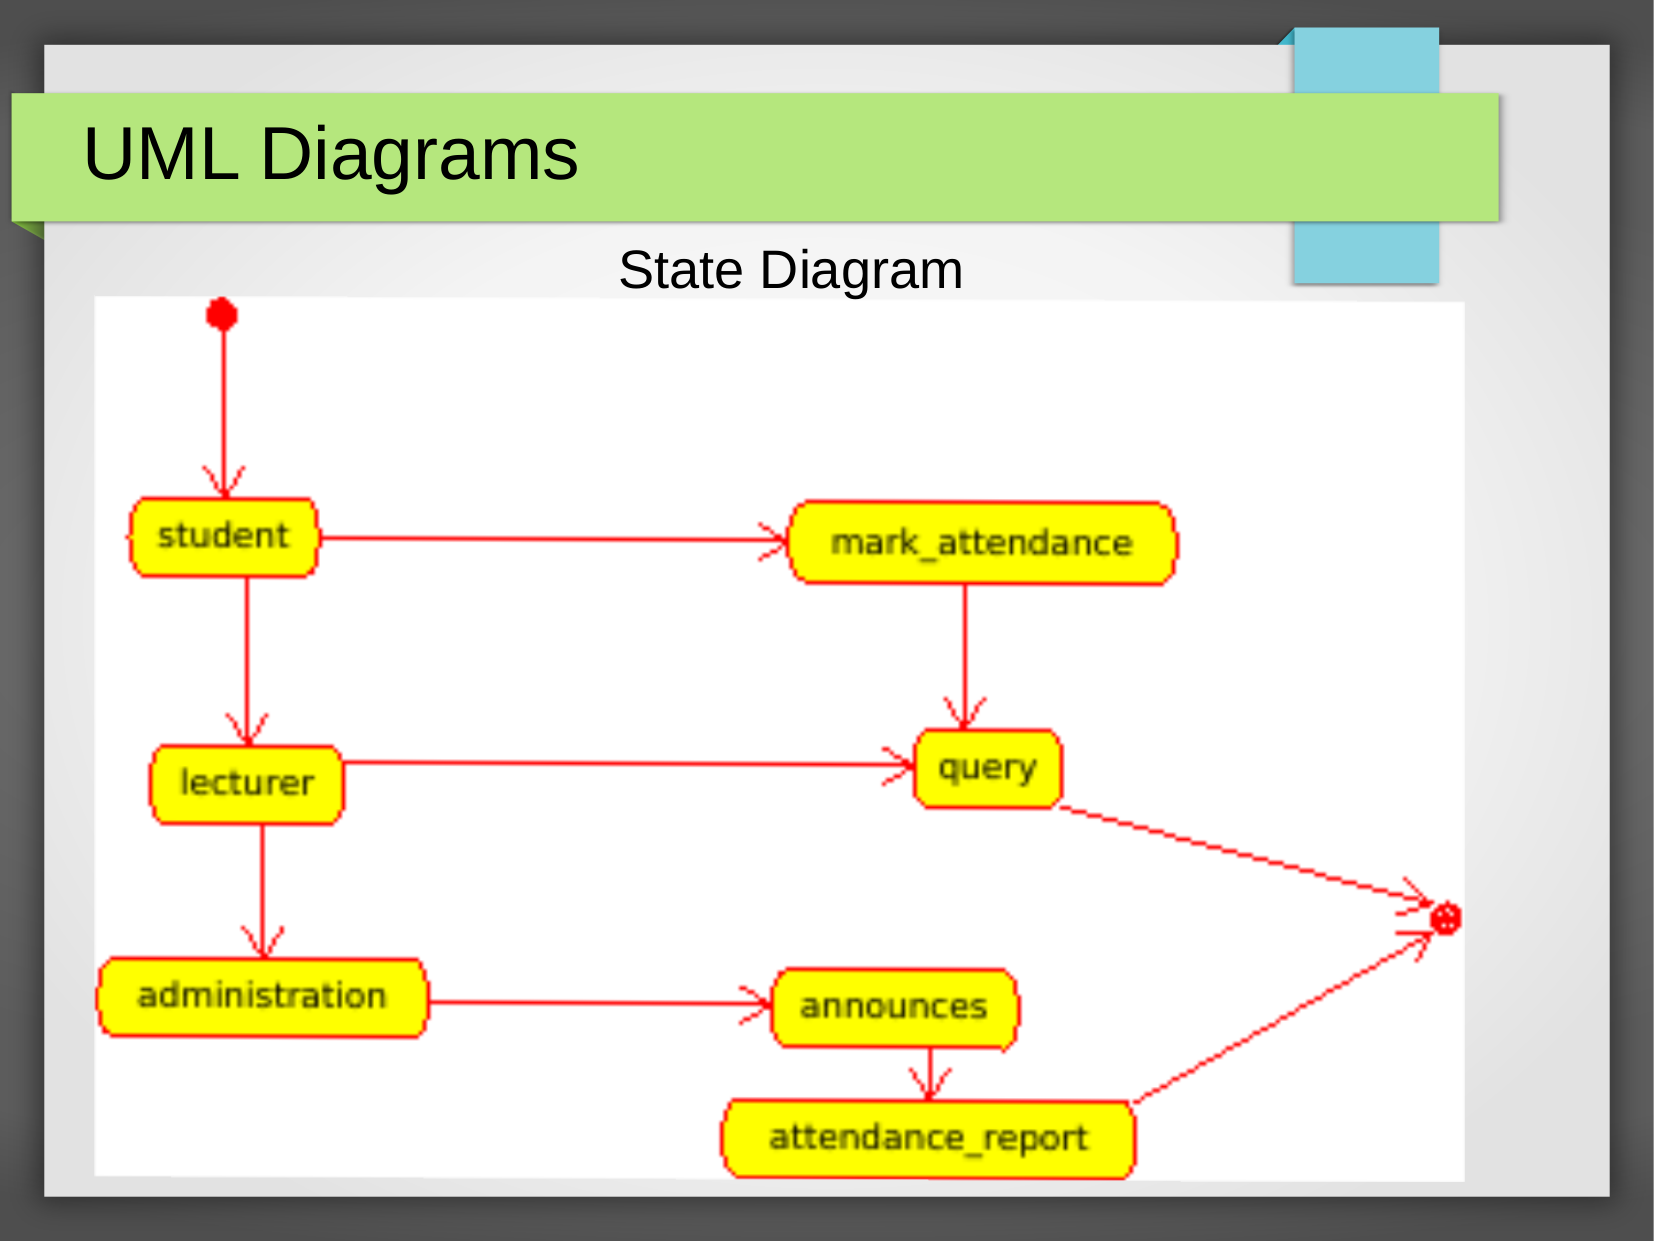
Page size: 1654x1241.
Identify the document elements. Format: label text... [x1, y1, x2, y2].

title UML Diagrams [82, 94, 1264, 213]
text_box State Diagram [603, 231, 981, 308]
picture [0, 0, 1654, 1241]
